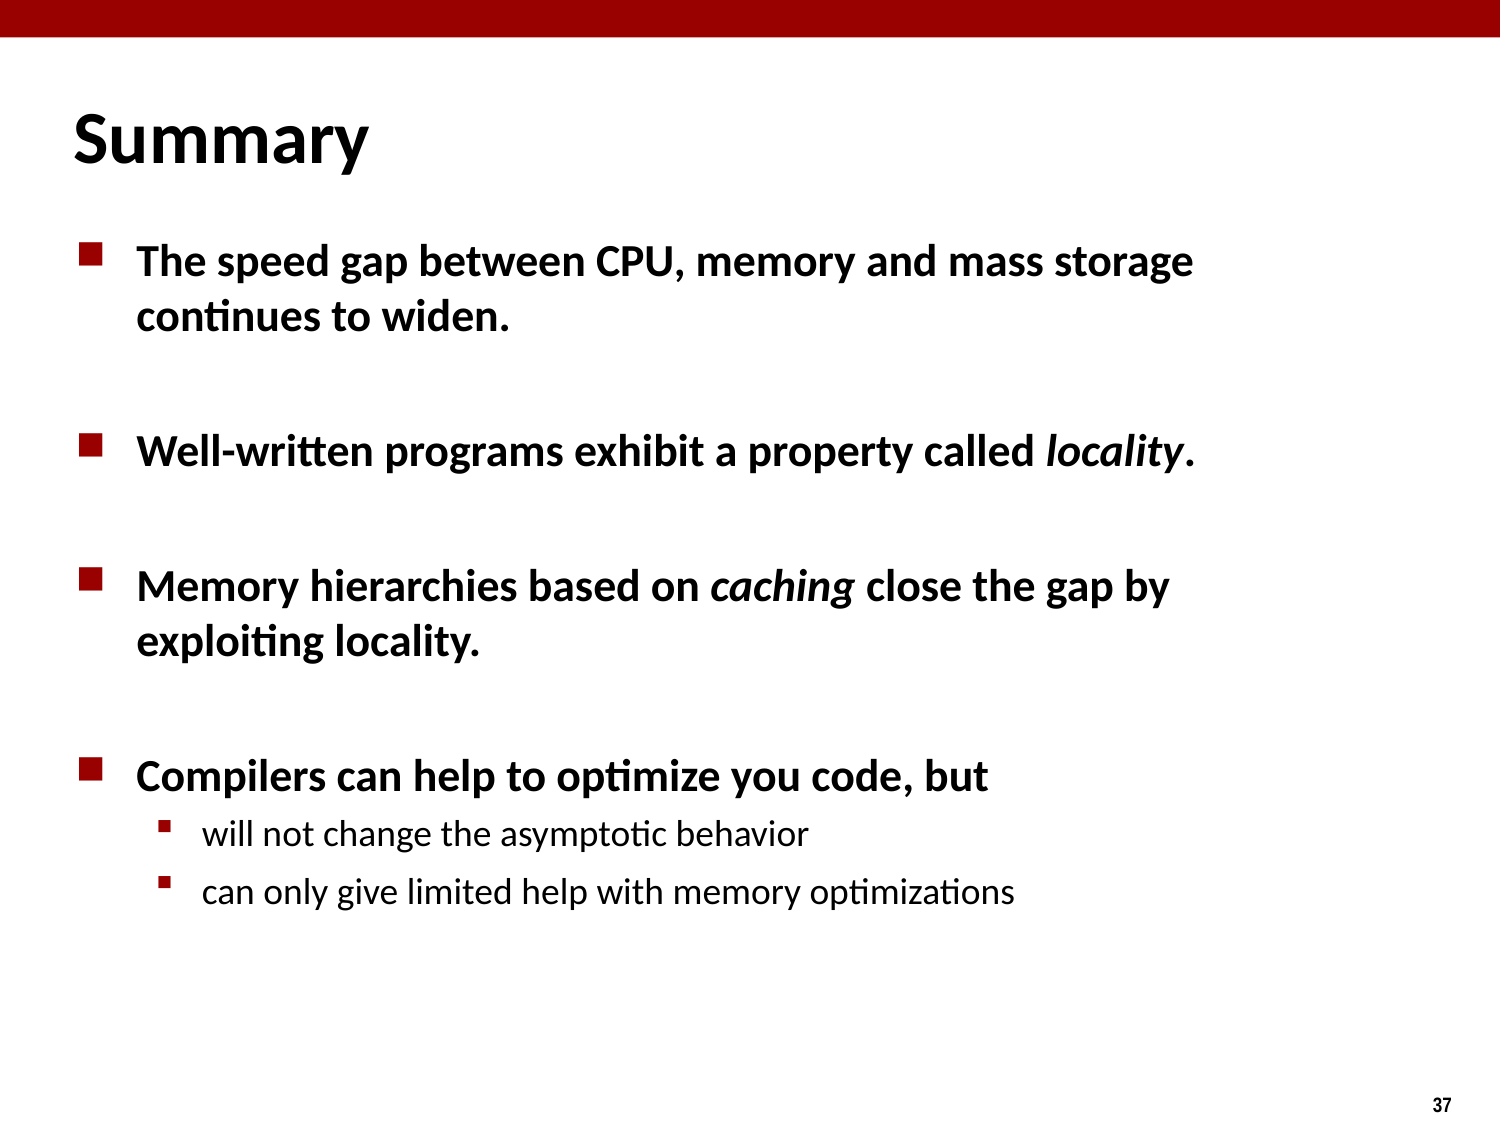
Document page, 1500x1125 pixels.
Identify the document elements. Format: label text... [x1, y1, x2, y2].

title Summary [58, 71, 1304, 197]
list The speed gap between CPU, memory and mass storage continues to widen. Well-written programs exhibit a property called locality. Memory hierarchies based on caching close the gap by exploiting locality. Compilers can help to optimize you code, but will not change the asymptotic behavior can only give limited help with memory optimizations [65, 223, 1361, 1040]
